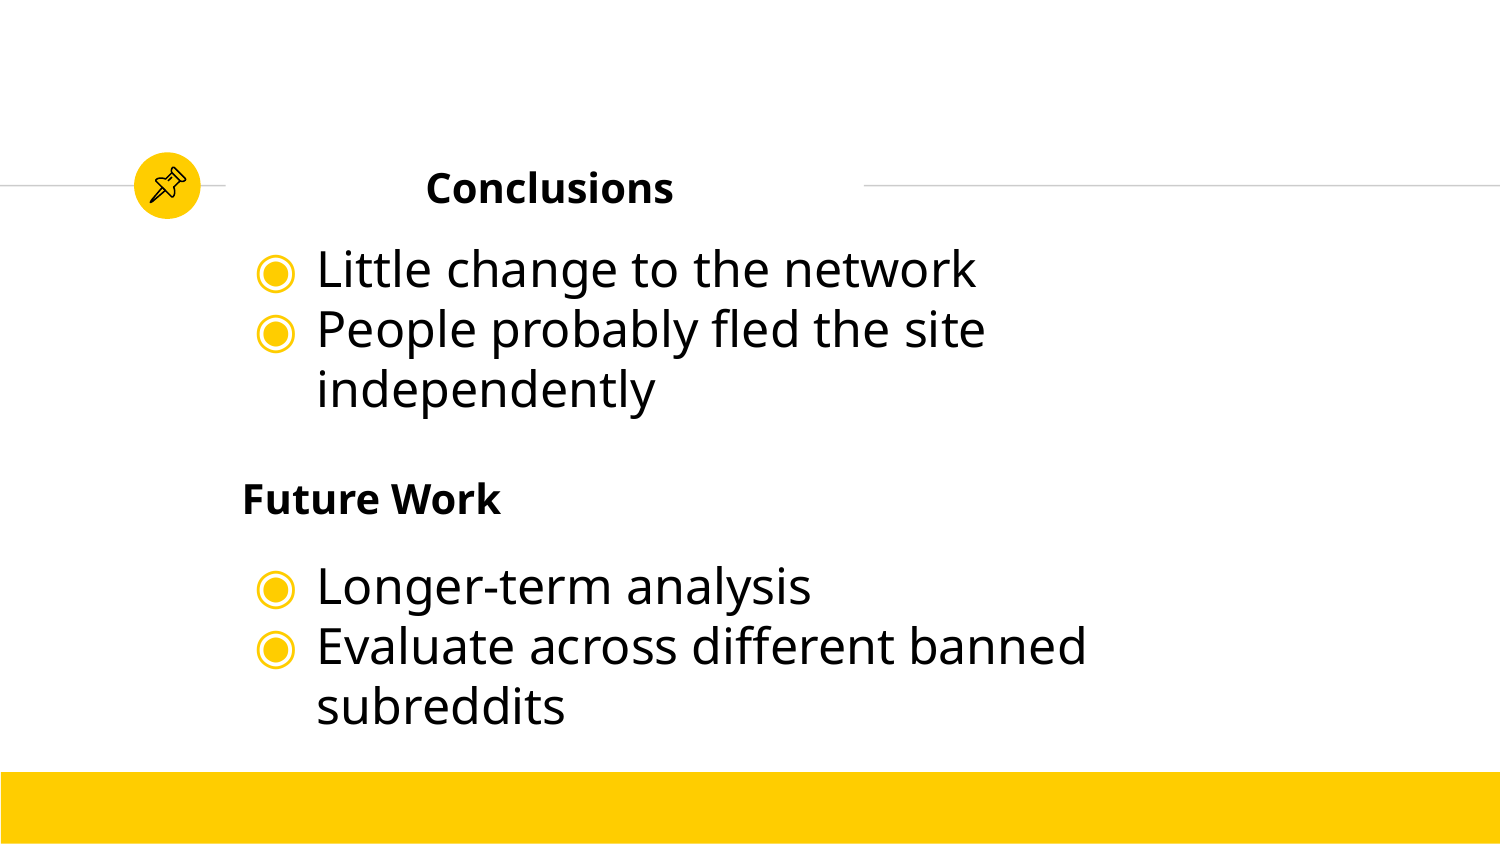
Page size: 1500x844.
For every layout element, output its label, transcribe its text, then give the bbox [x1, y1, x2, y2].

title Conclusions [410, 151, 692, 222]
text_box [0, 772, 1500, 844]
list Longer-term analysis Evaluate across different banned subreddits [226, 539, 1344, 766]
list Little change to the network People probably fled the site independently [226, 222, 1344, 428]
text_box Future Work [226, 455, 570, 539]
